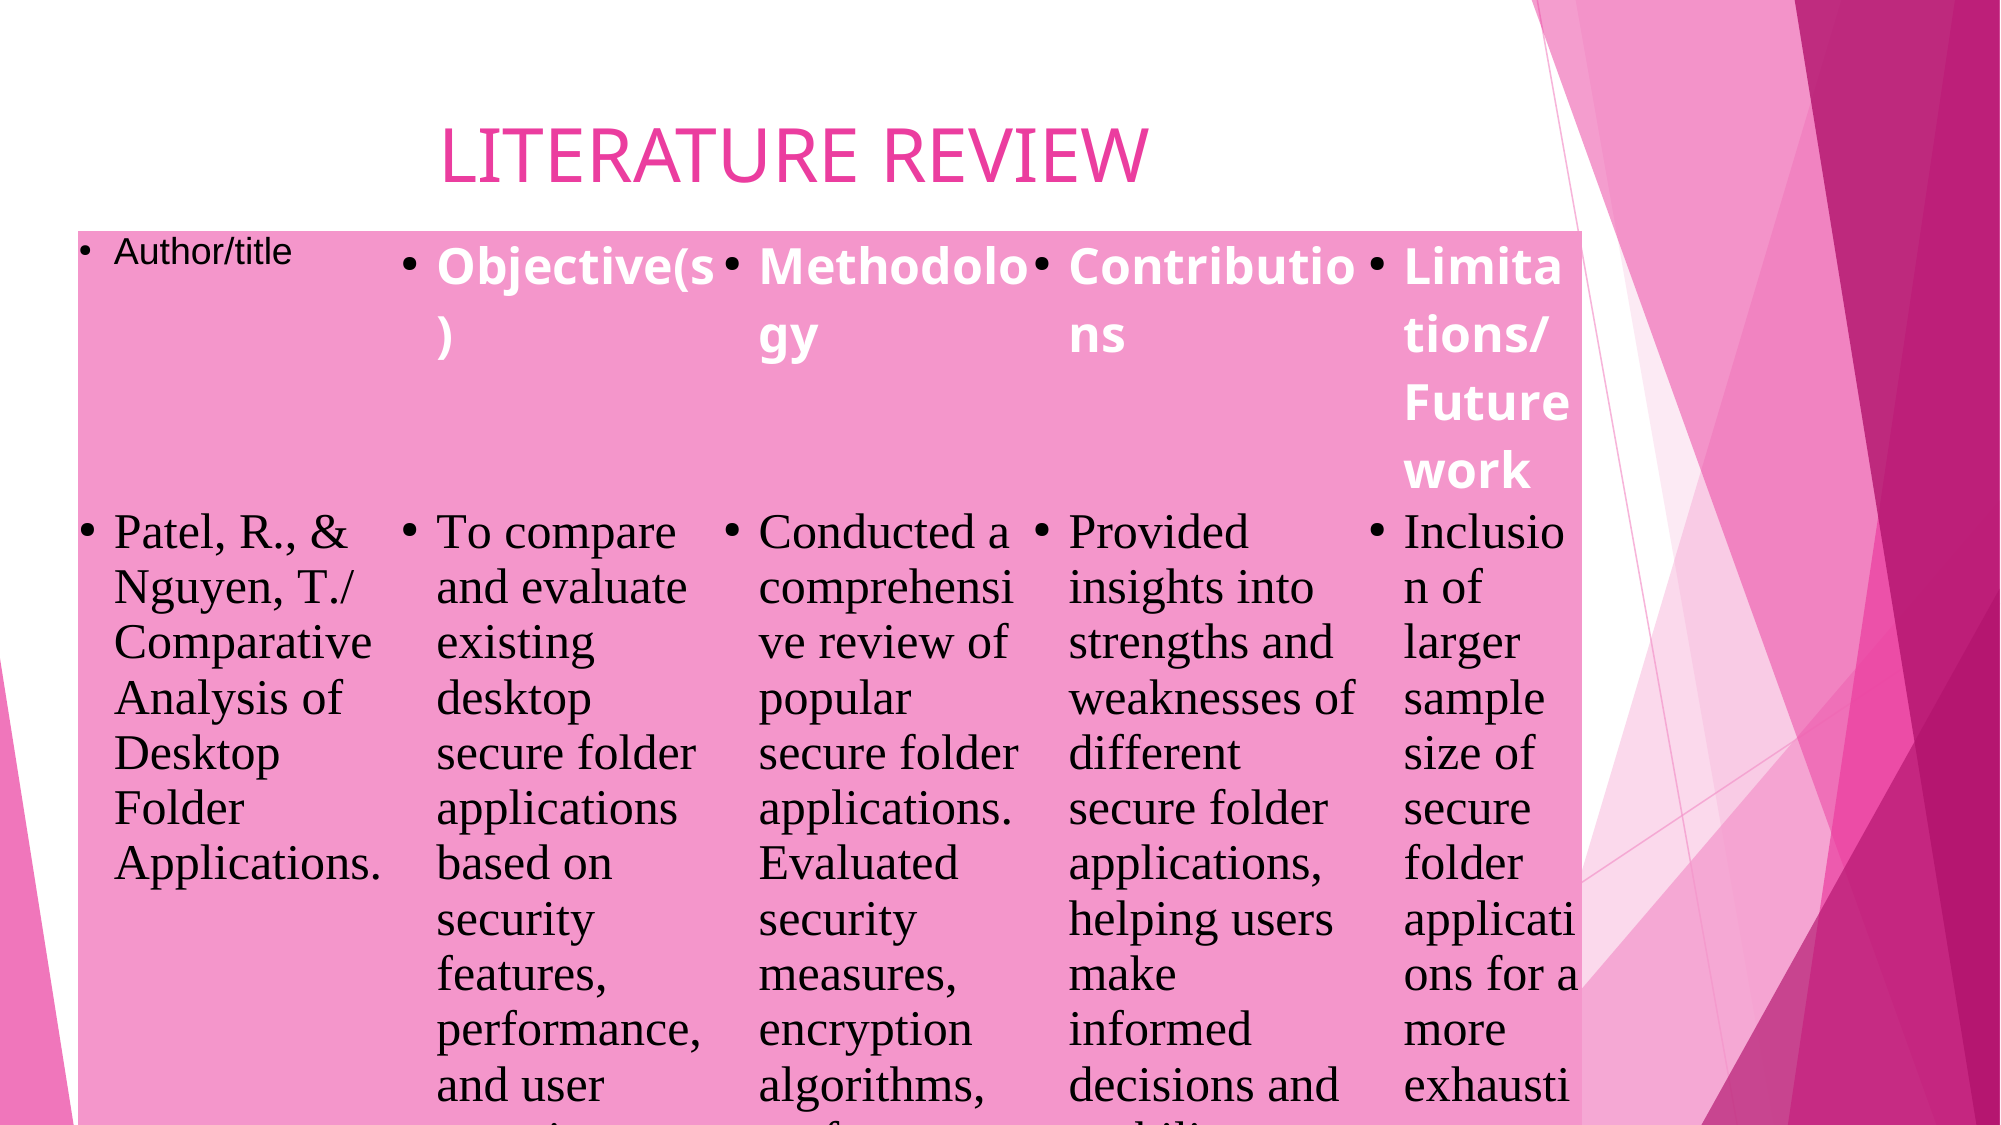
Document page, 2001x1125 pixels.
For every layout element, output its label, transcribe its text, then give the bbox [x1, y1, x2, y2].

table_cell Conducted a comprehensive review of popular secure folder applications. Evaluated security measures, encryption algorithms, performance impact, and user feedback. [723, 504, 1033, 1125]
table_header Objective(s) [401, 231, 723, 504]
table_header Contributions [1033, 231, 1368, 504]
table_cell Provided insights into strengths and weaknesses of different secure folder applications, helping users make informed decisions and usability preferences. [1033, 504, 1368, 1125]
table_header Author/title [78, 231, 401, 504]
table_cell To compare and evaluate existing desktop secure folder applications based on security features, performance, and user experience. [401, 504, 723, 1125]
table_header Limitations/Future work [1368, 231, 1582, 504]
table_header Methodology [723, 231, 1033, 504]
title LITERATURE REVIEW [111, 99, 1522, 231]
table_cell Inclusion of larger sample size of secure folder applications for a more exhaustive comparison. [1368, 504, 1582, 1125]
table_cell Patel, R., & Nguyen, T./ Comparative Analysis of Desktop Folder Applications. [78, 504, 401, 1125]
